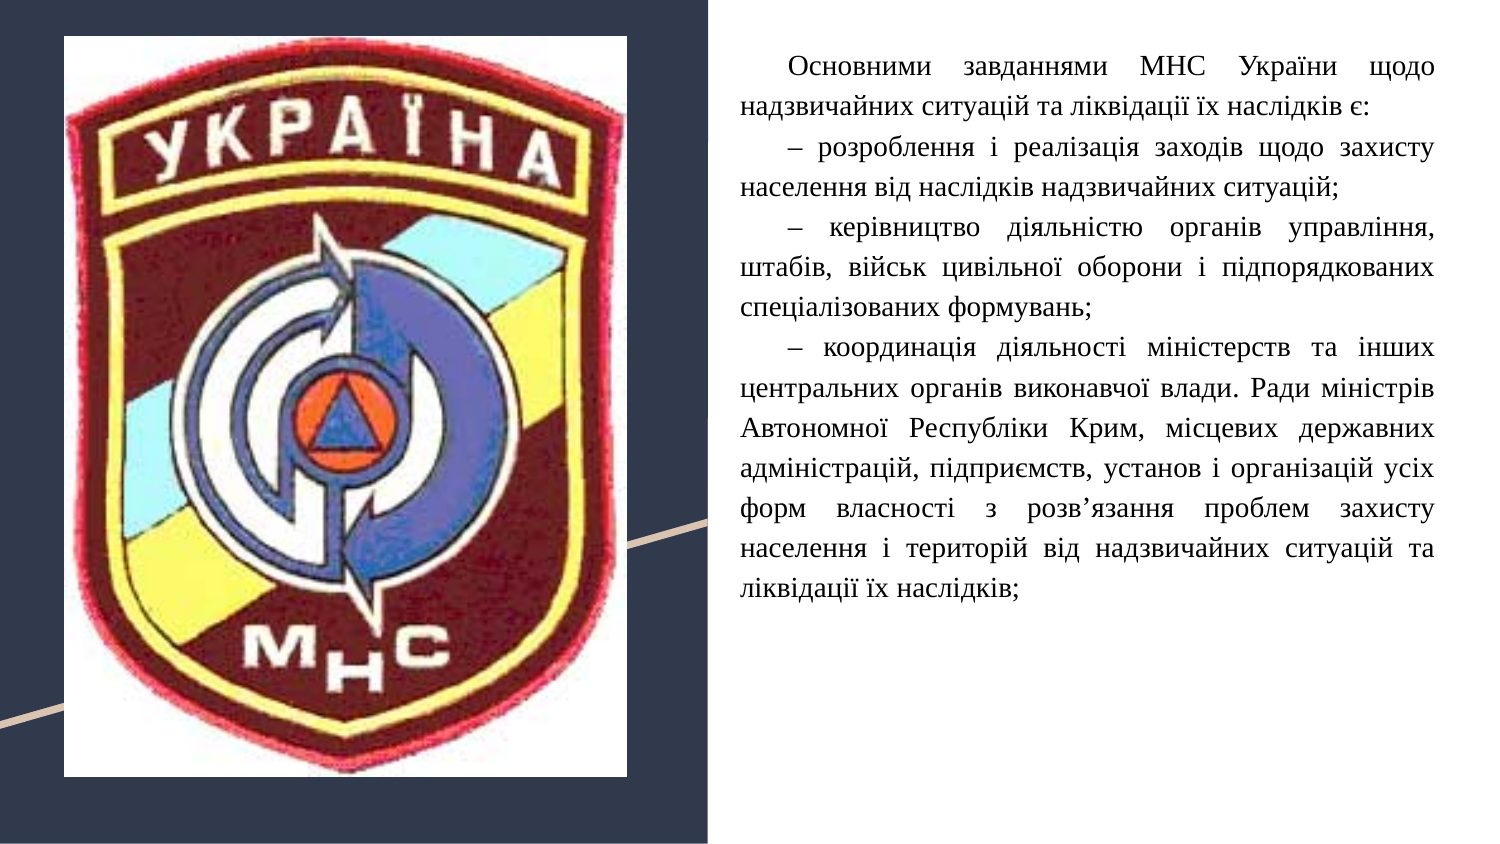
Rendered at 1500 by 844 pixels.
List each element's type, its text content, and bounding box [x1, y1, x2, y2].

list Основними завданнями МНС України щодо надзвичайних ситуацій та ліквідації їх наслідків є: – розроблення і реалізація заходів щодо захисту населення від наслідків надзвичайних ситуацій; – керівництво діяльністю органів управління, штабів, військ цивільної оборони і підпорядкованих спеціалізованих формувань; – координація діяльності міністерств та інших центральних органів виконавчої влади. Ради міністрів Автономної Республіки Крим, місцевих державних адміністрацій, підприємств, установ і організацій усіх форм власності з розв’язання проблем захисту населення і територій від надзвичайних ситуацій та ліквідації їх наслідків; [708, 26, 1468, 755]
picture [64, 36, 627, 777]
